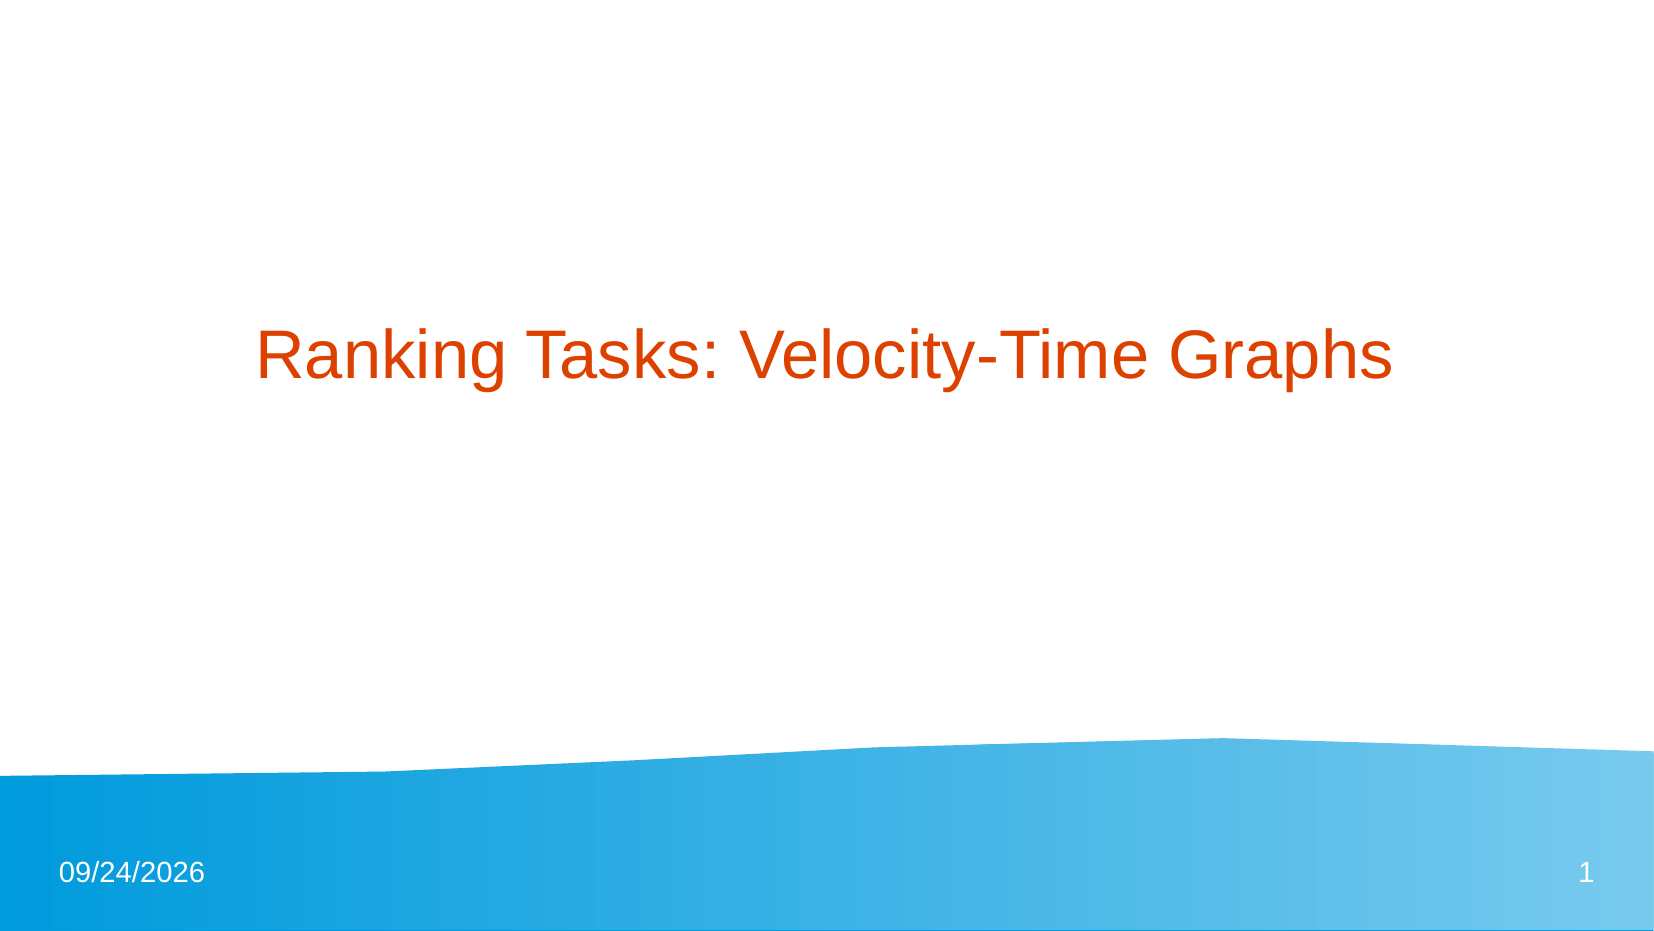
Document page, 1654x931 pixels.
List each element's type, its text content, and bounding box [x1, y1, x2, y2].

title Ranking Tasks: Velocity-Time Graphs [0, 265, 1651, 443]
